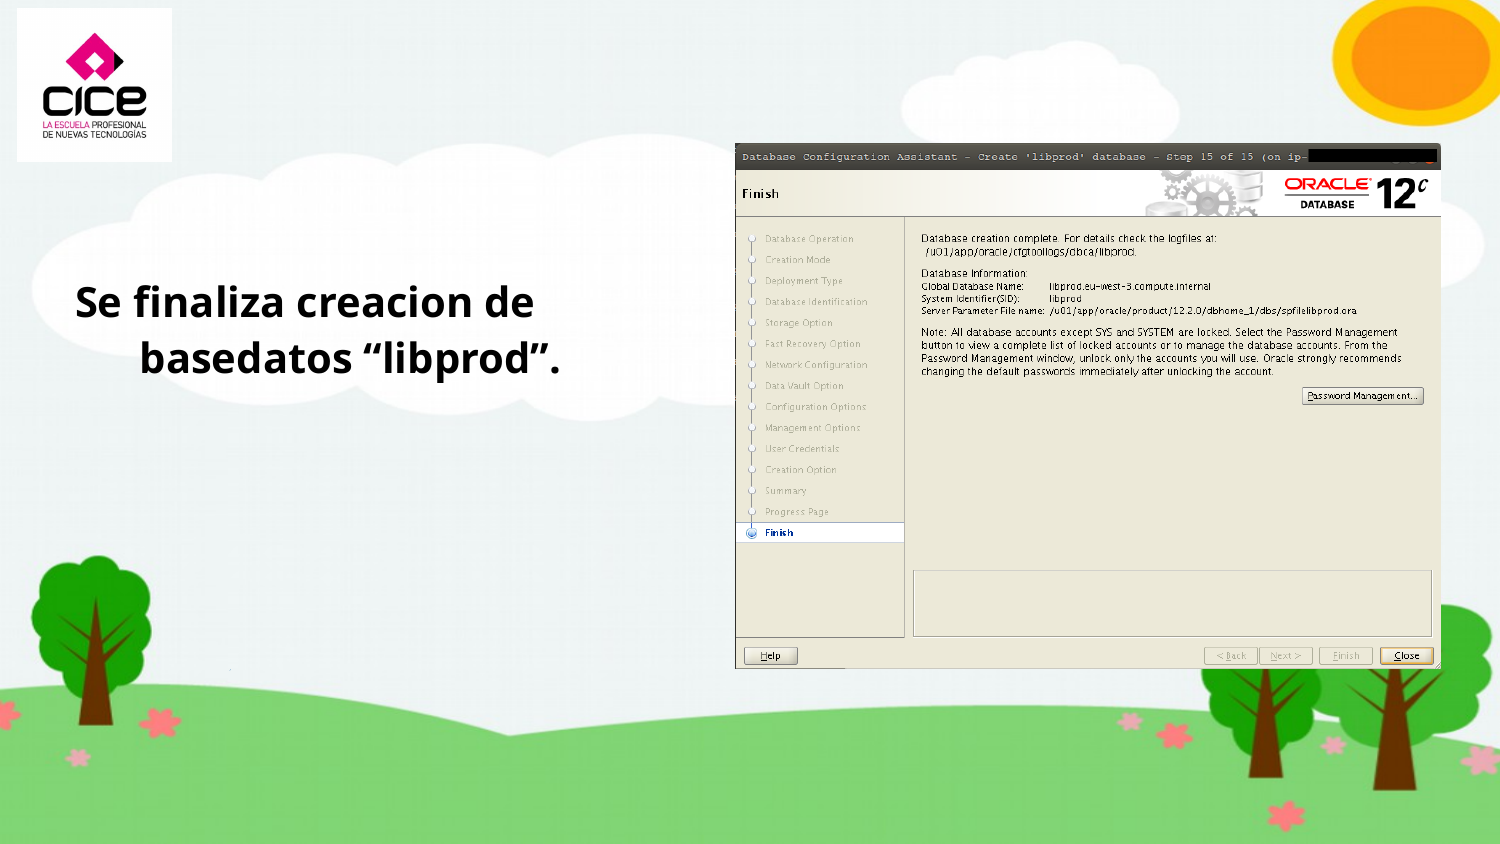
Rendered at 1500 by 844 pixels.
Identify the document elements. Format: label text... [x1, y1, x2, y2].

title Se finaliza creacion de basedatos “libprod”. [75, 283, 639, 376]
picture [0, 0, 1500, 844]
